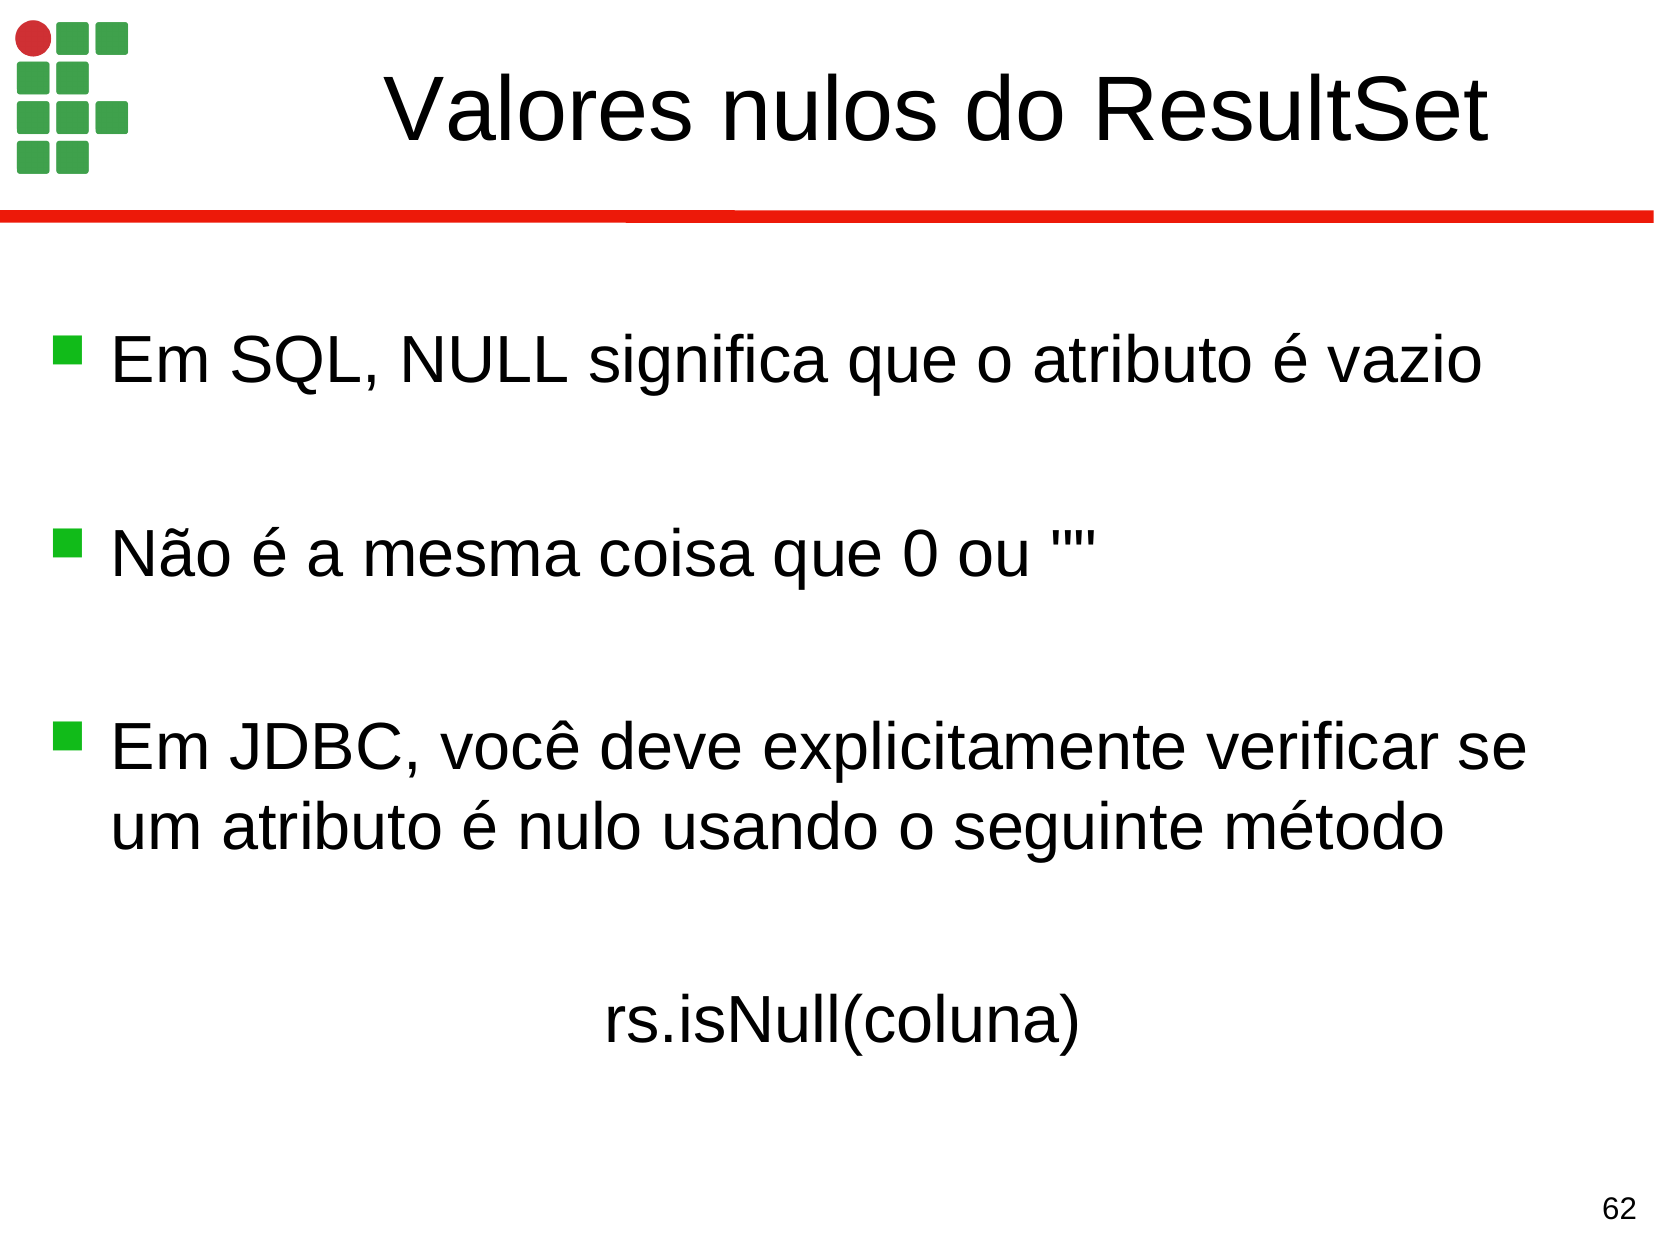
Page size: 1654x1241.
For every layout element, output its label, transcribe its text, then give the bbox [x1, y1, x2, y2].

text_box Valores nulos do ResultSet [253, 0, 1622, 207]
text_box <number> [1185, 1179, 1654, 1220]
picture [14, 16, 130, 178]
text_box Em SQL, NULL significa que o atributo é vazio Não é a mesma coisa que 0 ou "" Em JDBC, você deve explicitamente verificar se um atributo é nulo usando o seguinte método rs.isNull(coluna) [32, 253, 1654, 1241]
